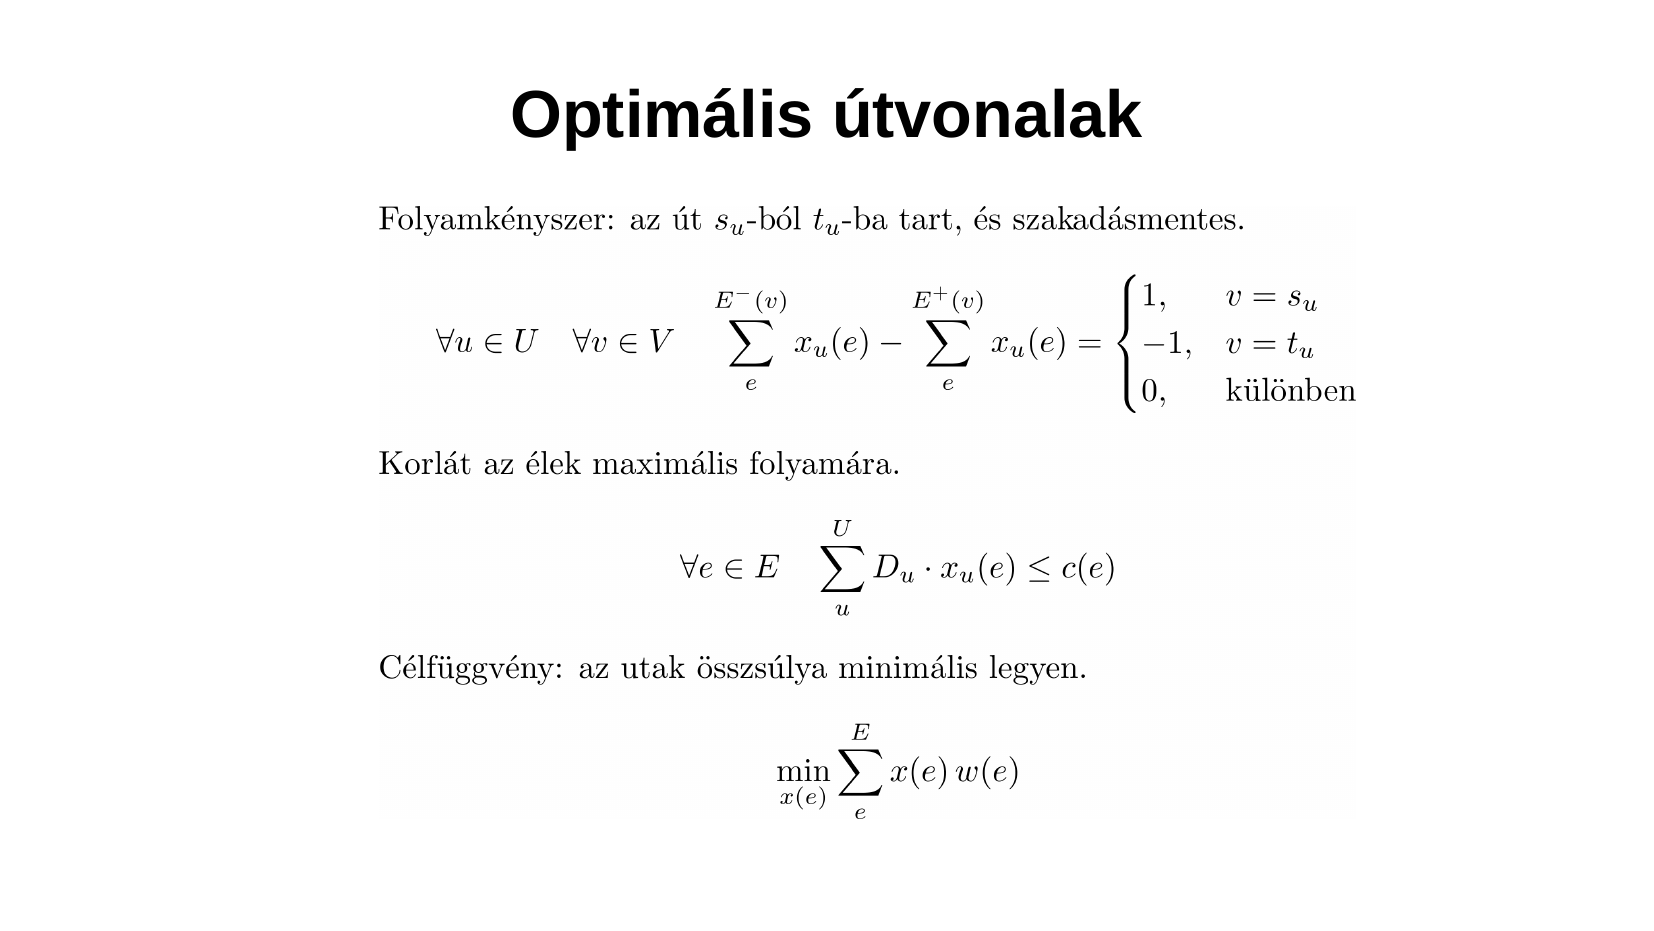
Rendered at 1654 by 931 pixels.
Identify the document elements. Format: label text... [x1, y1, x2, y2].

picture [379, 206, 1356, 819]
title Optimális útvonalak [82, 37, 1571, 193]
